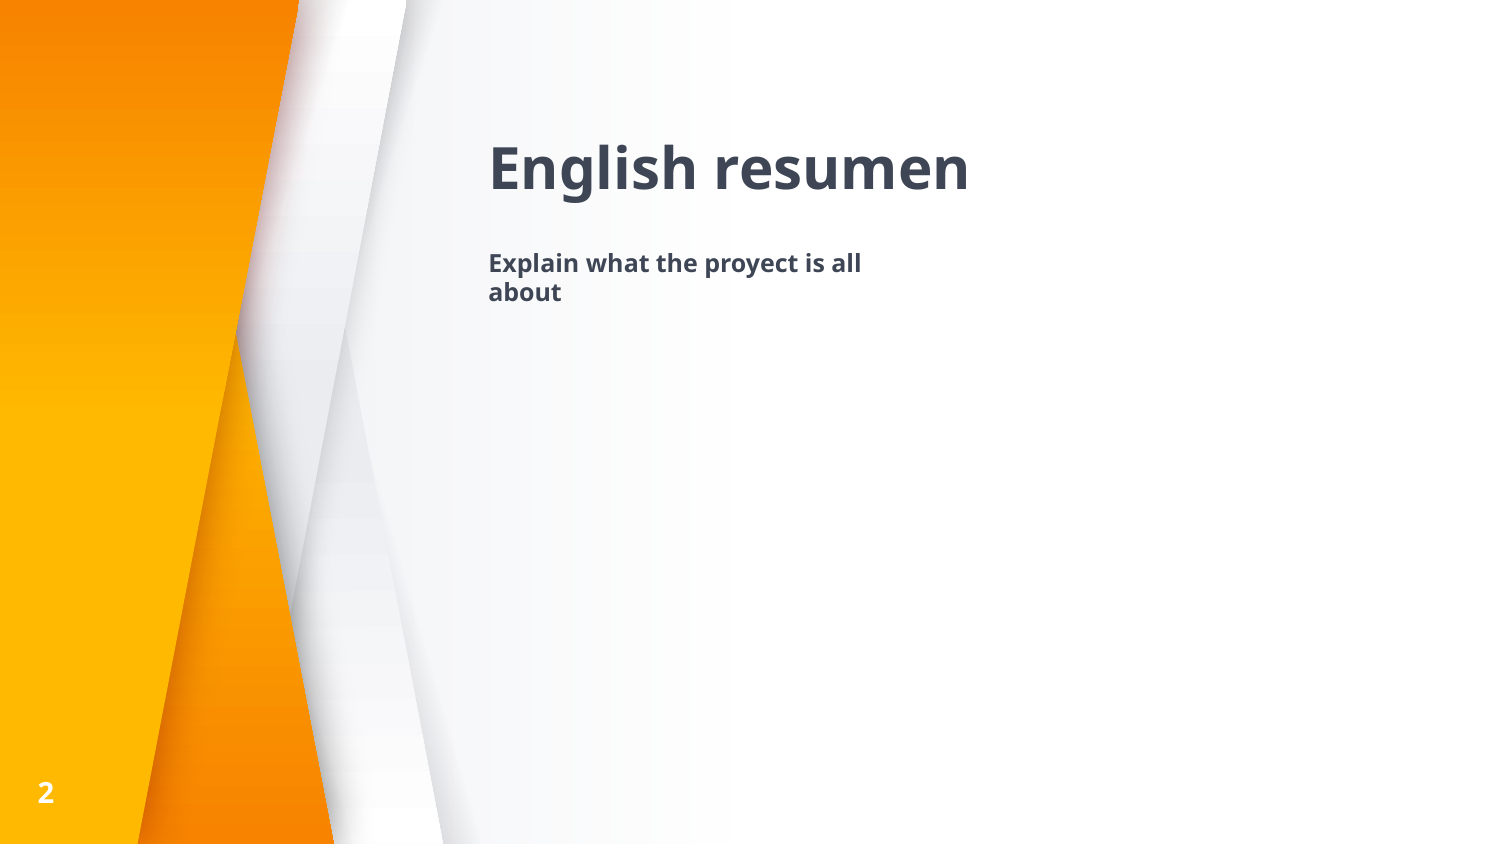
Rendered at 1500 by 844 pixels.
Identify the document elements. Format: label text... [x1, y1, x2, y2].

text_box <número> [37, 773, 98, 816]
text_box Explain what the proyect is all about [488, 247, 907, 728]
text_box English resumen [488, 137, 1385, 202]
